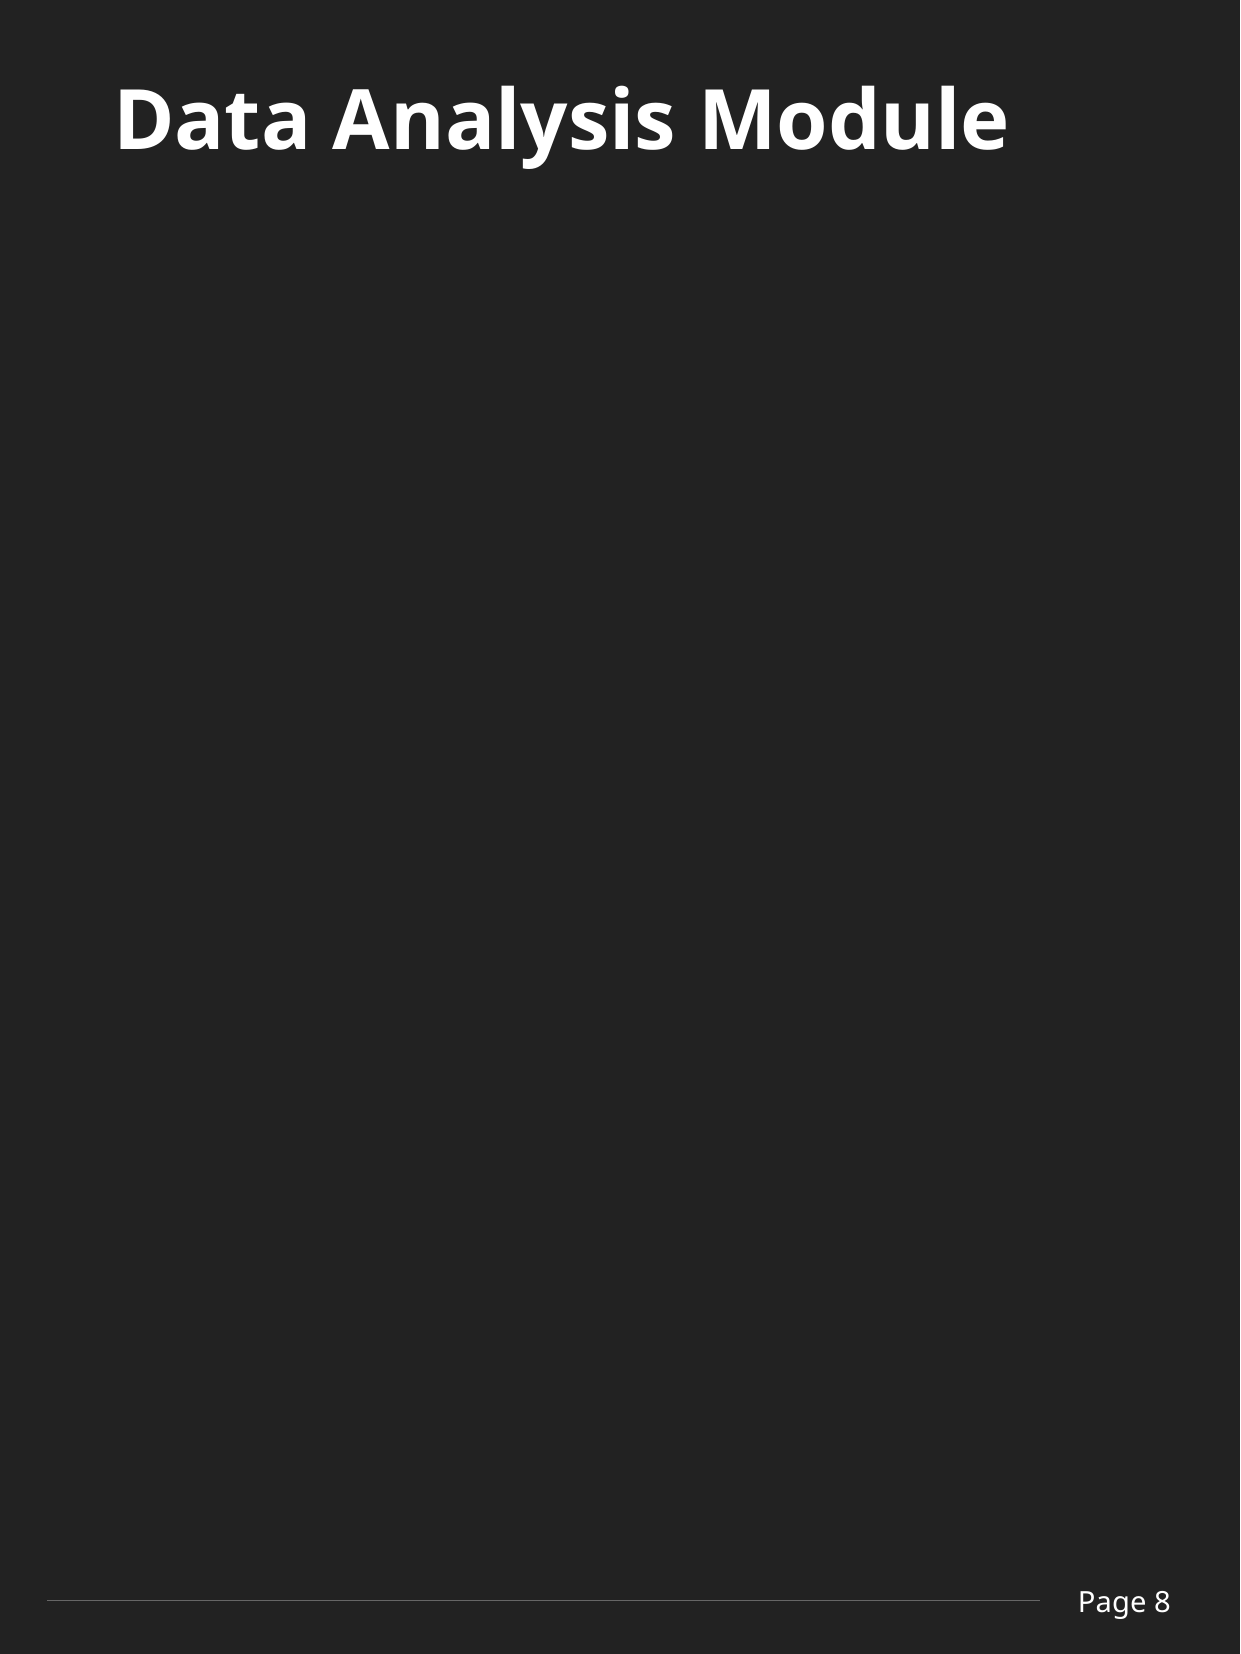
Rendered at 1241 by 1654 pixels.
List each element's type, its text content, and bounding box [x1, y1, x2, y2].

text_box Data Analysis Module [98, 53, 1142, 166]
text_box Page 8 [1063, 1574, 1201, 1624]
